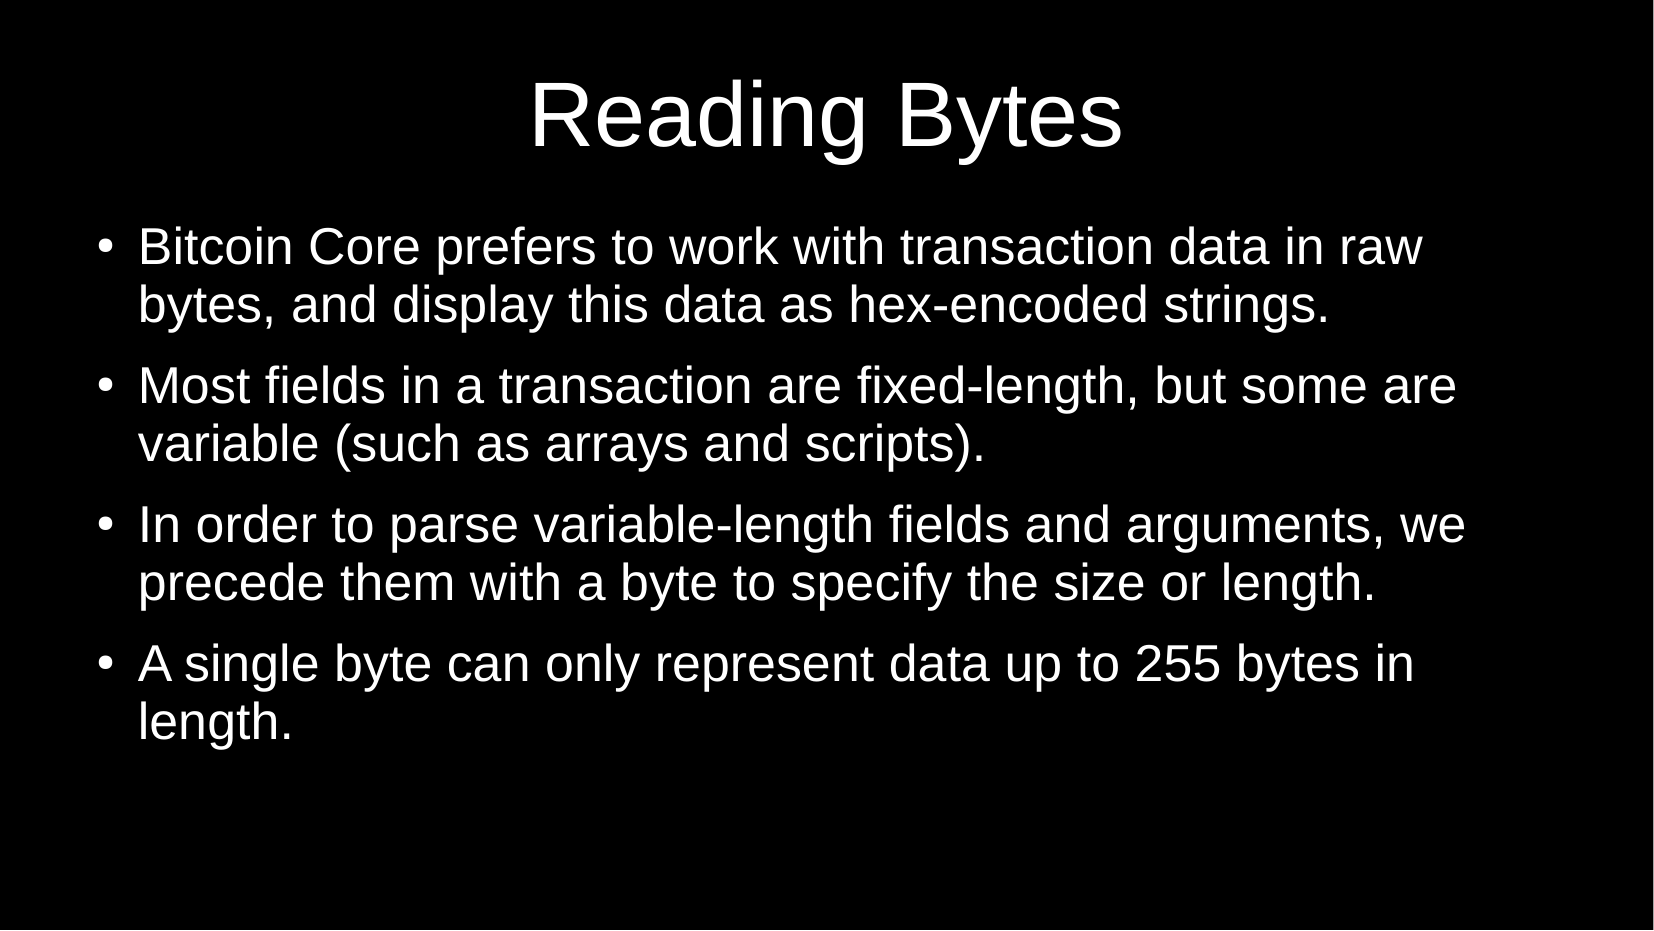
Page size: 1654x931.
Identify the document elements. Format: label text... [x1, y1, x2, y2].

title Reading Bytes [82, 37, 1571, 193]
list Bitcoin Core prefers to work with transaction data in raw bytes, and display this data as hex-encoded strings. Most fields in a transaction are fixed-length, but some are variable (such as arrays and scripts). In order to parse variable-length fields and arguments, we precede them with a byte to specify the size or length. A single byte can only represent data up to 255 bytes in length. [82, 217, 1571, 758]
